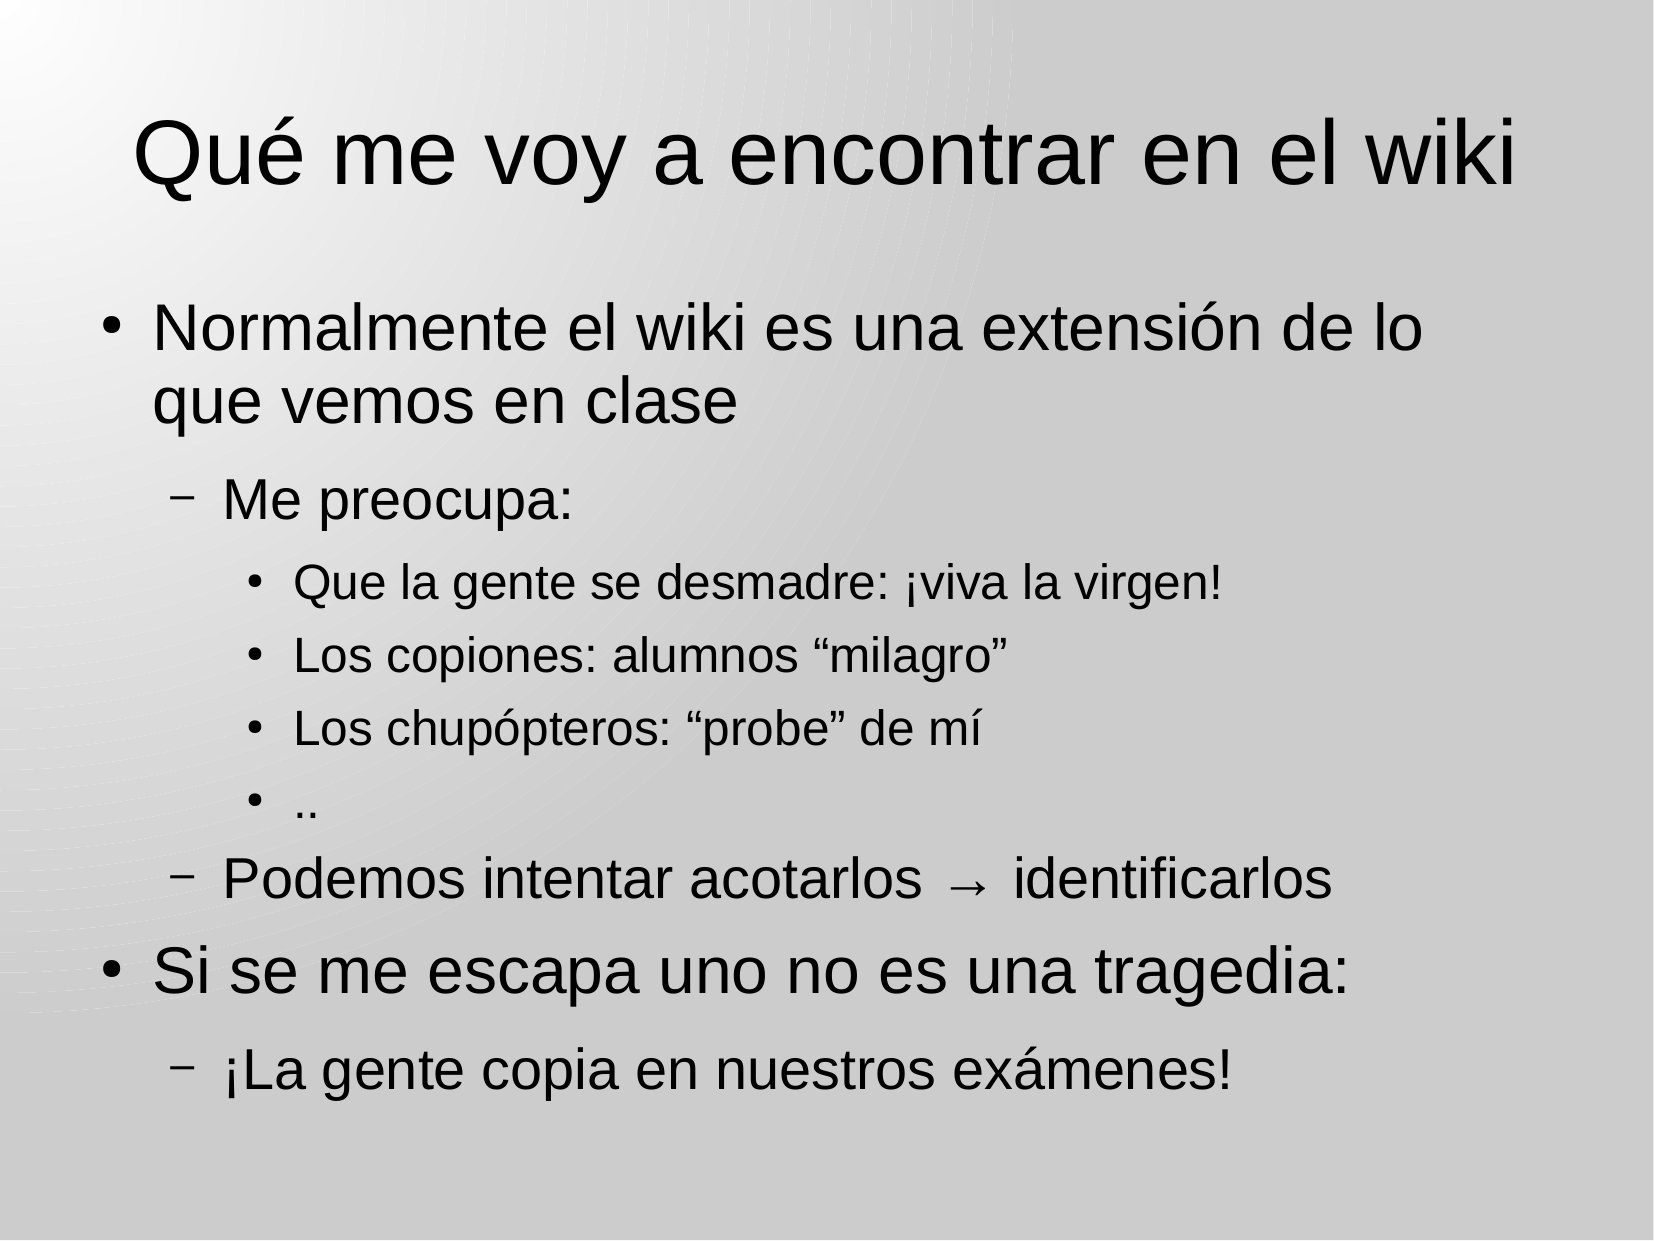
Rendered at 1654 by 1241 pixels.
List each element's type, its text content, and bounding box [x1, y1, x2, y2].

title Qué me voy a encontrar en el wiki [82, 49, 1571, 257]
list Normalmente el wiki es una extensión de lo que vemos en clase Me preocupa: Que la gente se desmadre: ¡viva la virgen! Los copiones: alumnos “milagro” Los chupópteros: “probe” de mí .. Podemos intentar acotarlos → identificarlos Si se me escapa uno no es una tragedia: ¡La gente copia en nuestros exámenes! [82, 290, 1538, 1109]
